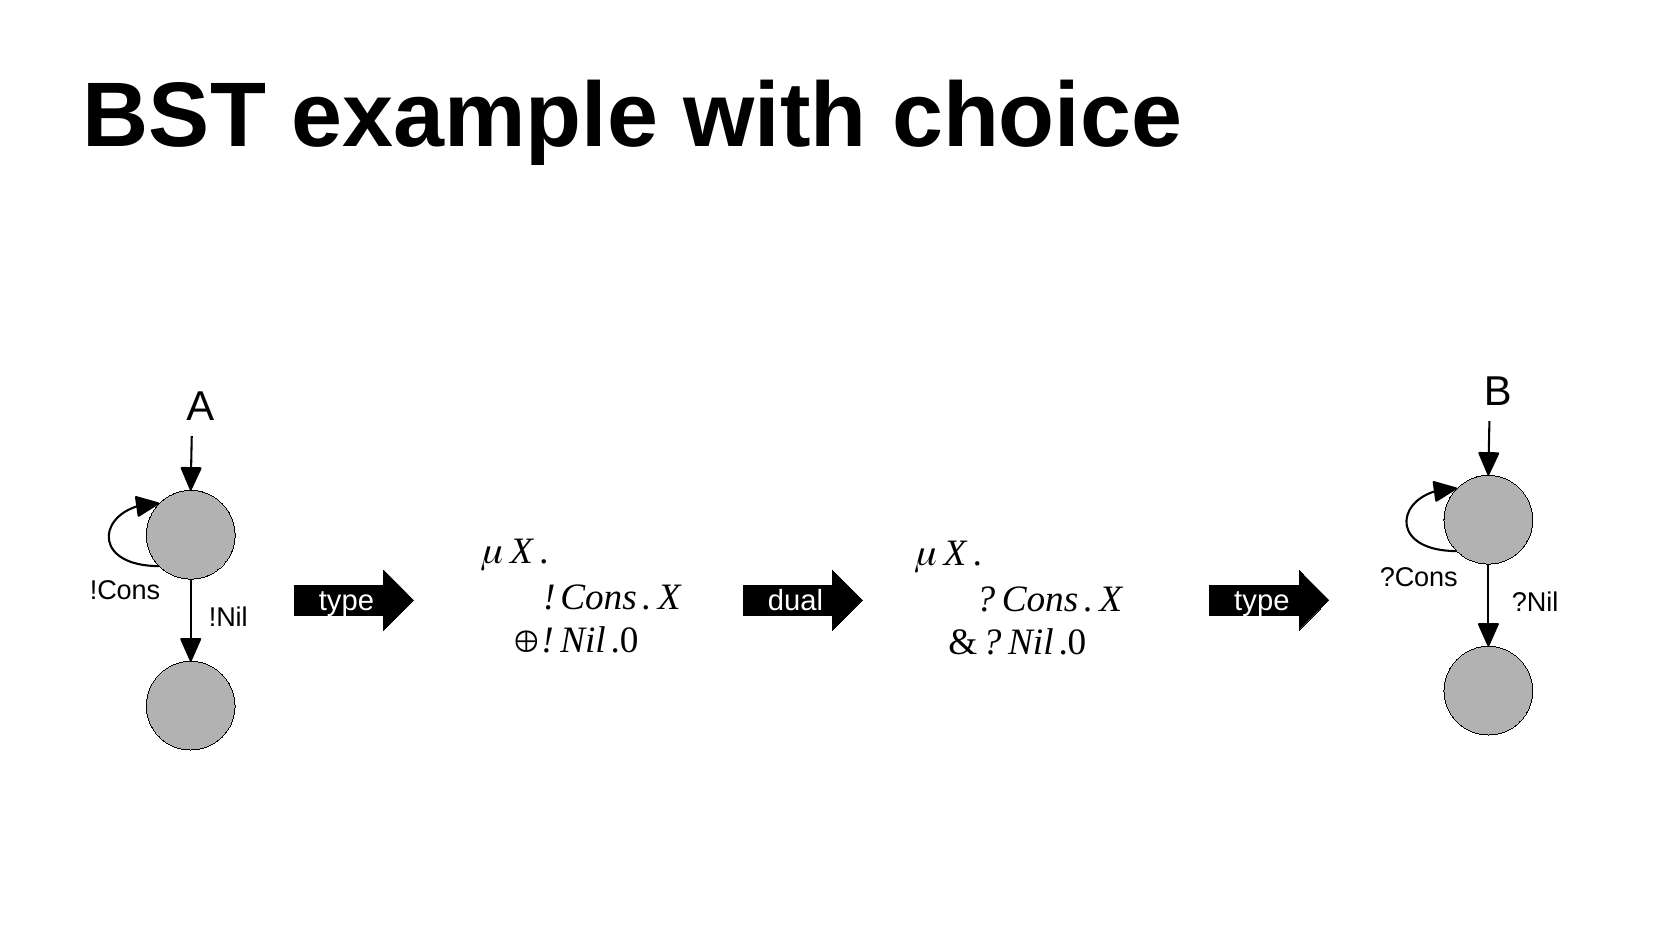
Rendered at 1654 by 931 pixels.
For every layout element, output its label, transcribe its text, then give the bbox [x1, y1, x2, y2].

text_box A [171, 375, 217, 437]
text_box type [294, 570, 414, 631]
chart [473, 530, 691, 661]
text_box ?Cons [1365, 554, 1484, 660]
text_box dual [743, 570, 863, 631]
chart [907, 532, 1132, 663]
text_box [146, 674, 236, 751]
text_box type [1262, 596, 1269, 608]
title BST example with choice [82, 37, 1571, 193]
text_box !Nil [193, 594, 277, 700]
text_box [1443, 646, 1533, 736]
text_box ?Nil [1497, 579, 1574, 655]
text_box B [1469, 360, 1515, 422]
text_box !Cons [75, 567, 193, 674]
text_box [146, 490, 236, 580]
text_box [1443, 475, 1533, 565]
text_box type [1209, 570, 1329, 631]
text_box type [346, 596, 353, 608]
